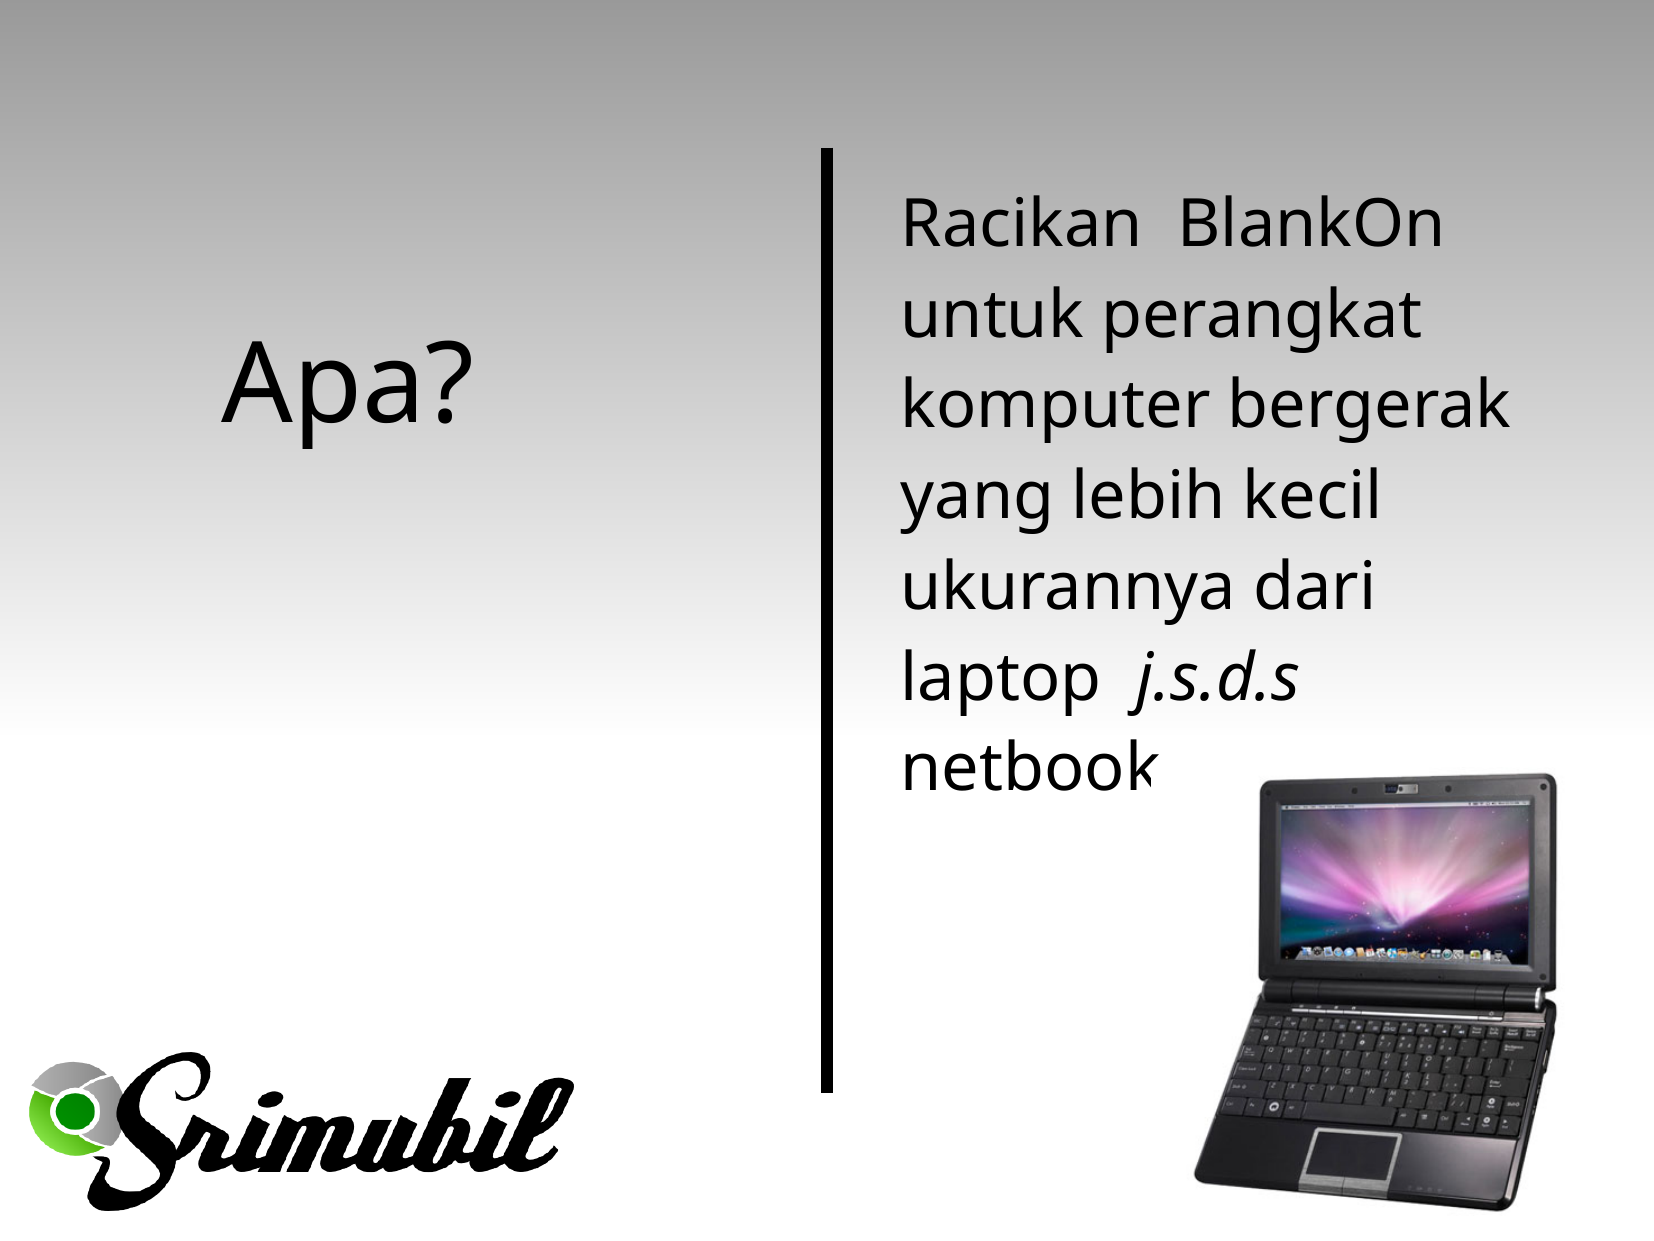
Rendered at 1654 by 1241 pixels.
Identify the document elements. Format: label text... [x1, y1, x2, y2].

text_box Apa? [206, 295, 461, 451]
text_box Racikan BlankOn untuk perangkat komputer bergerak yang lebih kecil ukurannya dari laptop j.s.d.s netbook [885, 167, 1536, 1093]
picture [1151, 767, 1600, 1216]
picture [29, 1052, 574, 1211]
